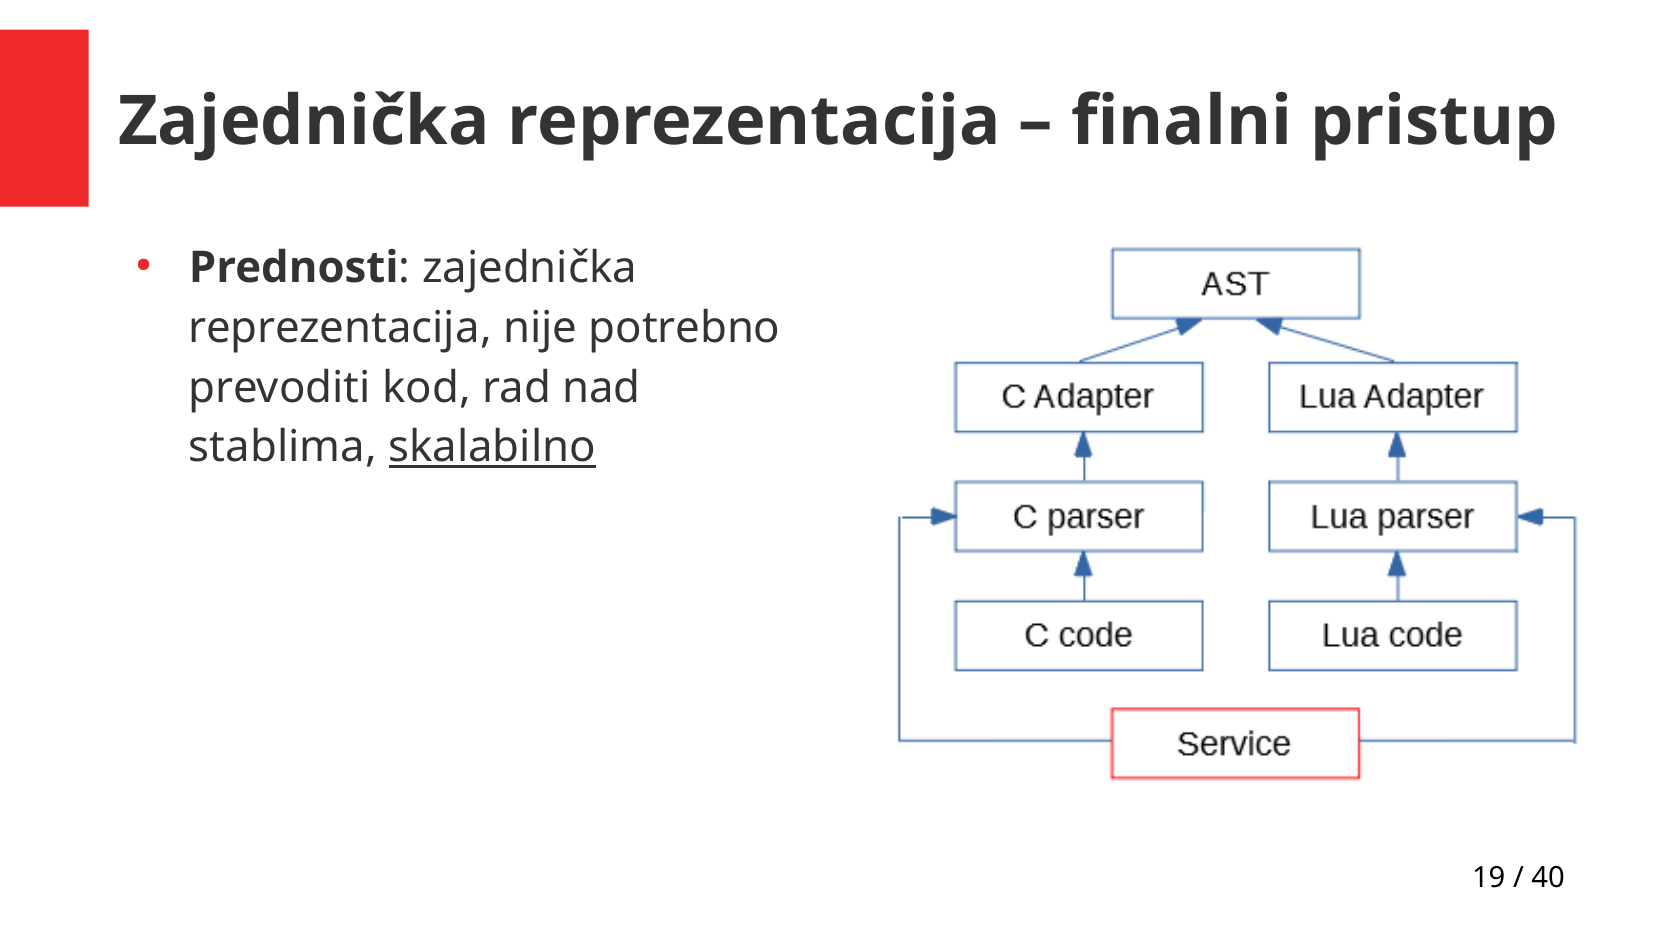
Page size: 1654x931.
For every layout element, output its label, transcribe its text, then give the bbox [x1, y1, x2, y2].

title Zajednička reprezentacija – finalni pristup [118, 29, 1595, 207]
picture [874, 242, 1595, 792]
list Prednosti: zajednička reprezentacija, nije potrebno prevoditi kod, rad nad stablima, skalabilno [118, 236, 839, 798]
